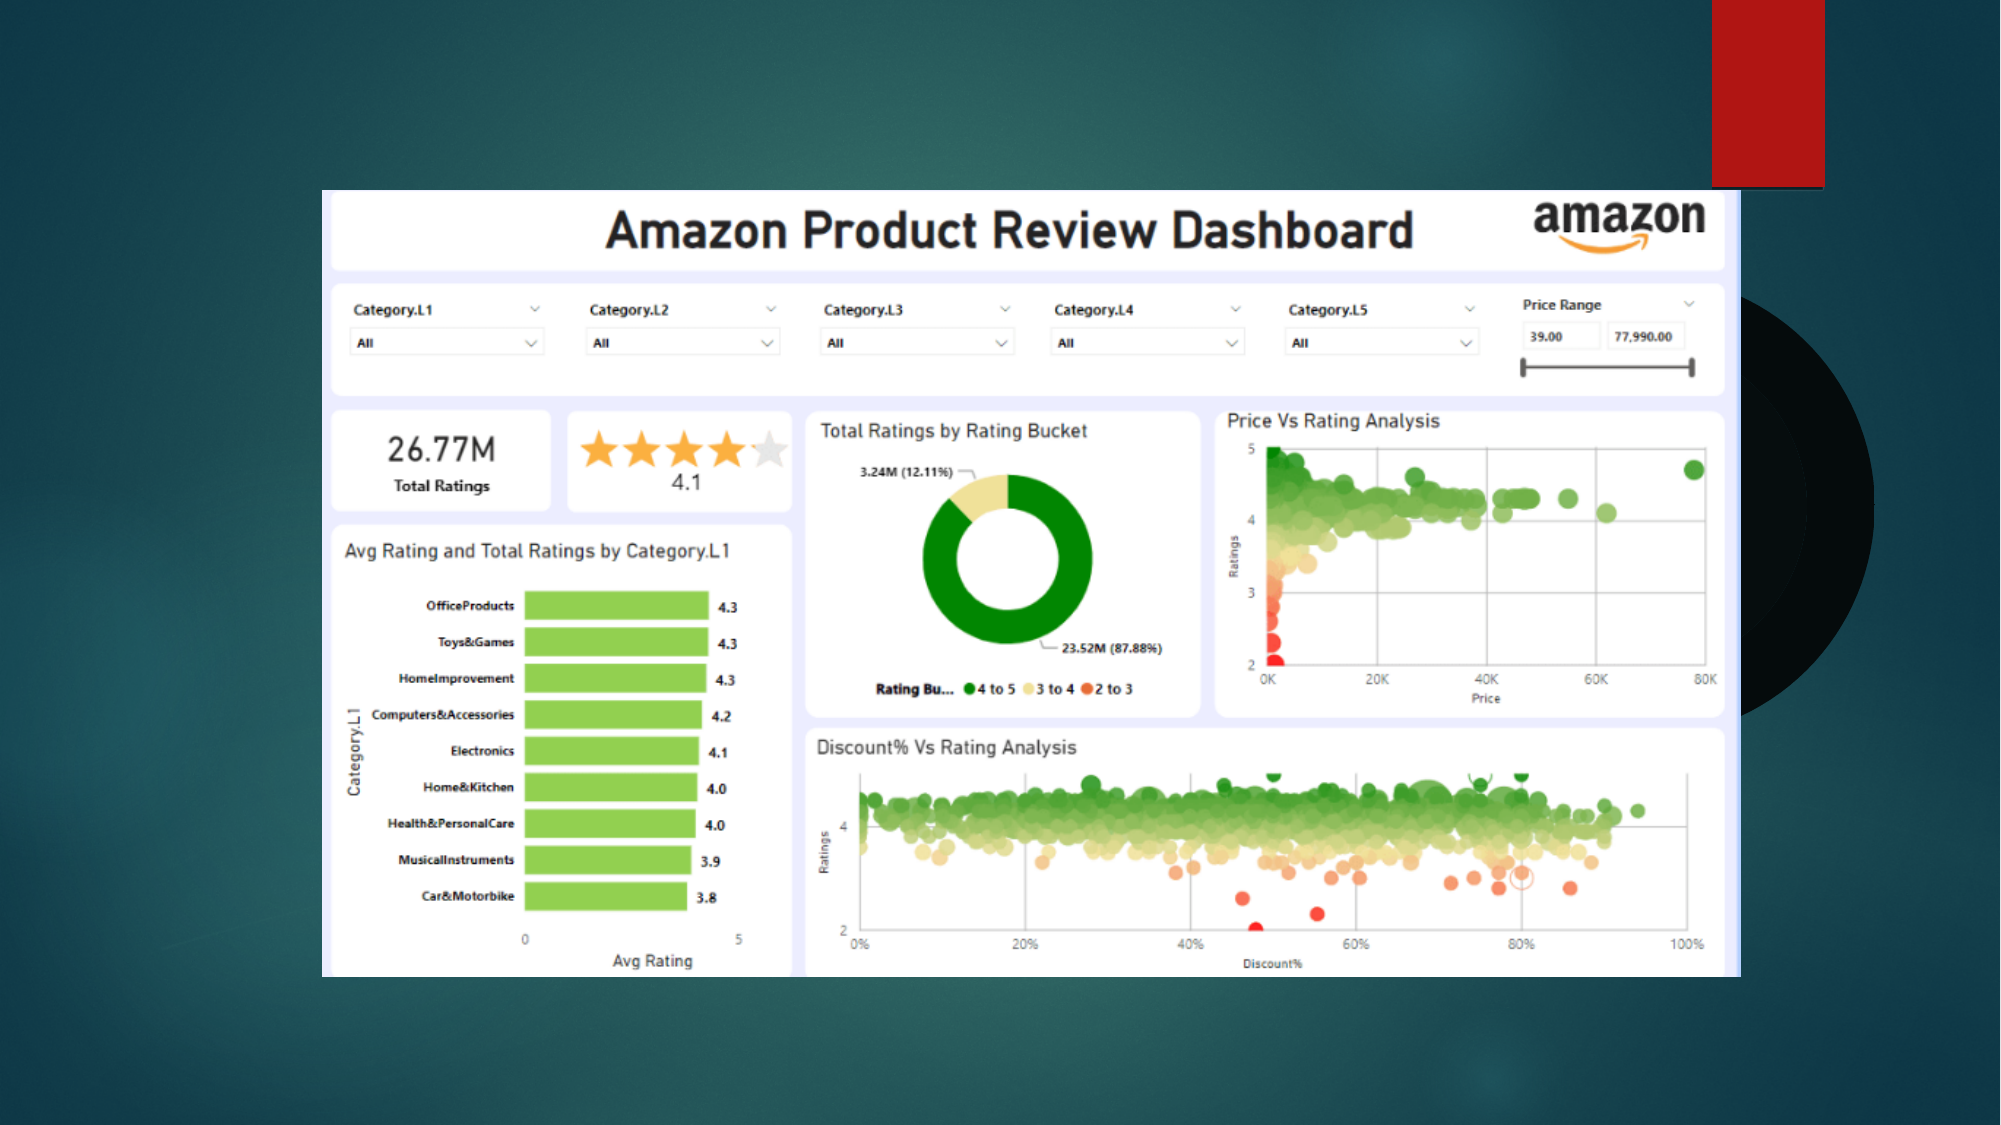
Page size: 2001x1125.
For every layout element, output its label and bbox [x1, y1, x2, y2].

picture [322, 191, 1741, 977]
